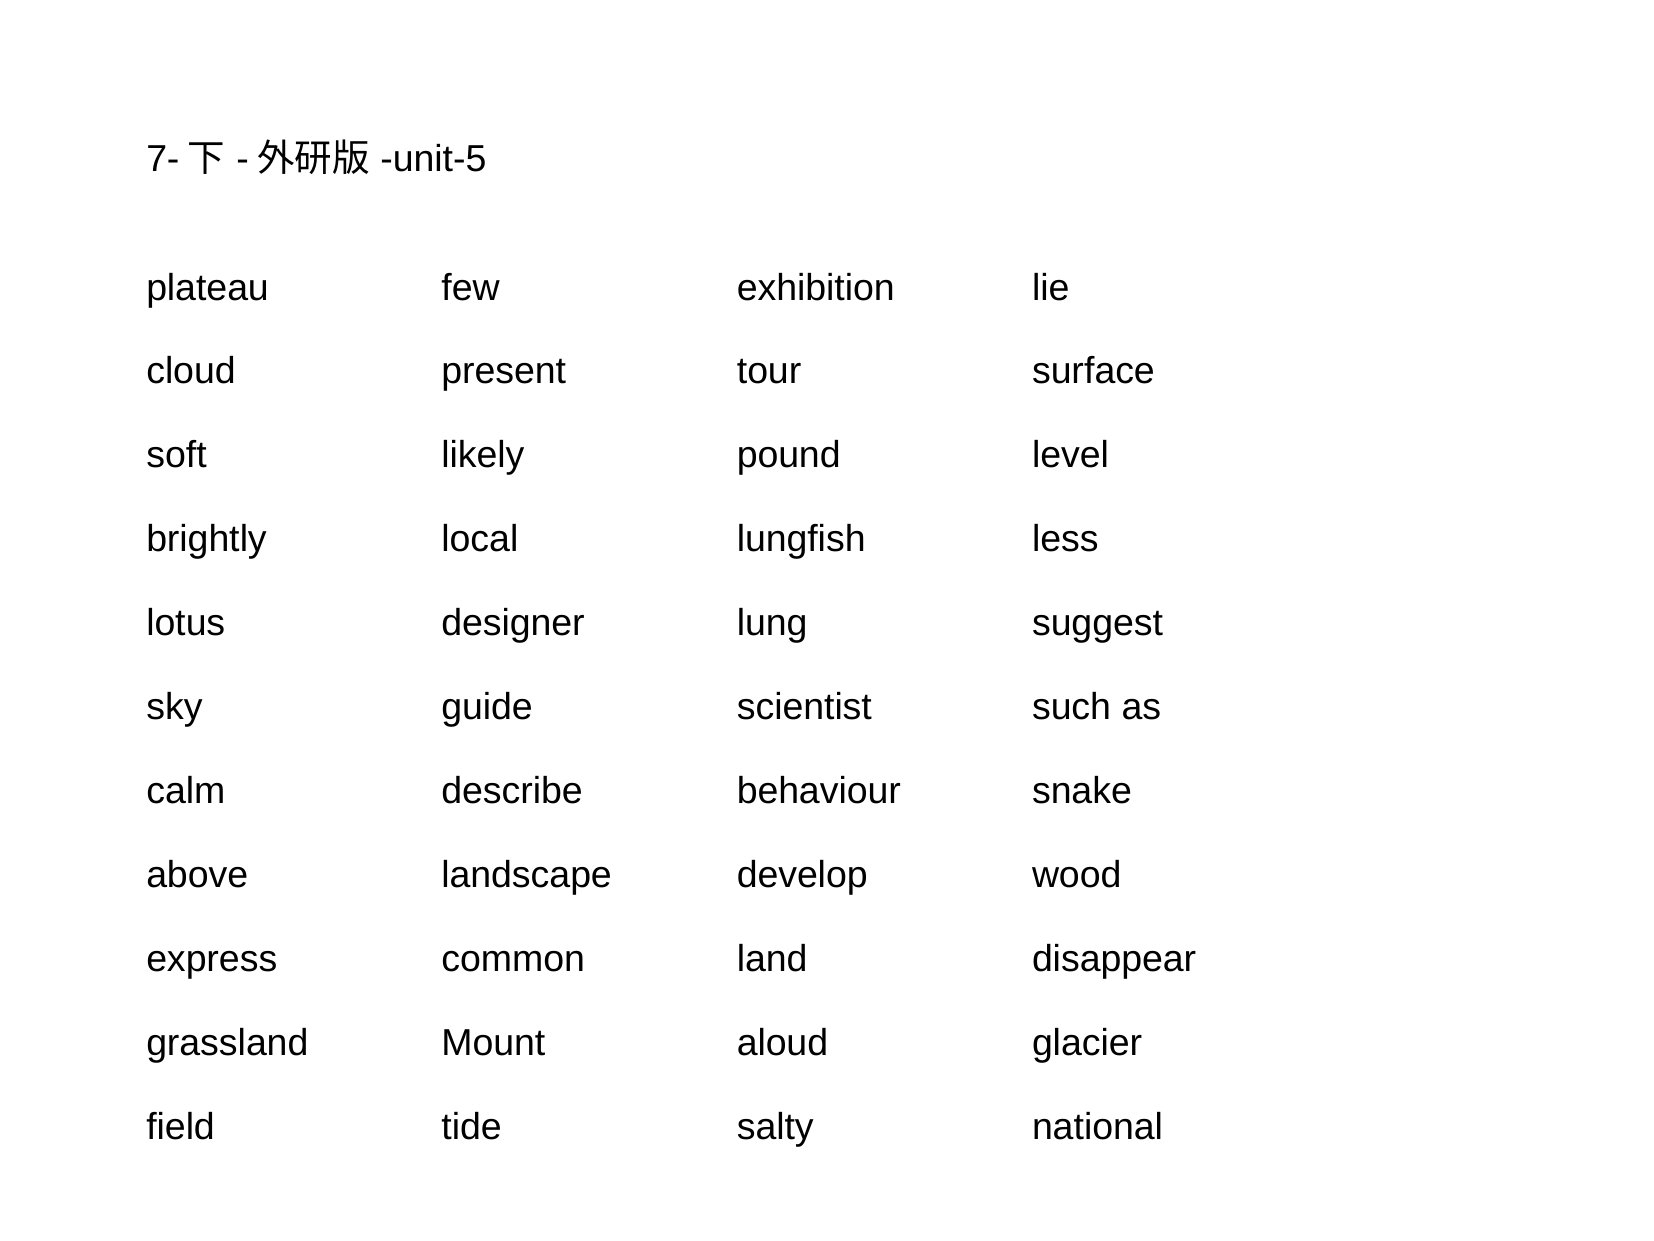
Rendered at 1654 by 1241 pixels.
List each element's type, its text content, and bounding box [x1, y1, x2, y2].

text_box 7-下-外研版-unit-5 plateau few exhibition lie cloud present tour surface soft likely pound level brightly local lungfish less lotus designer lung suggest sky guide scientist such as calm describe behaviour snake above landscape develop wood express common land disappear grassland Mount aloud glacier field tide salty national [131, 120, 1536, 1145]
